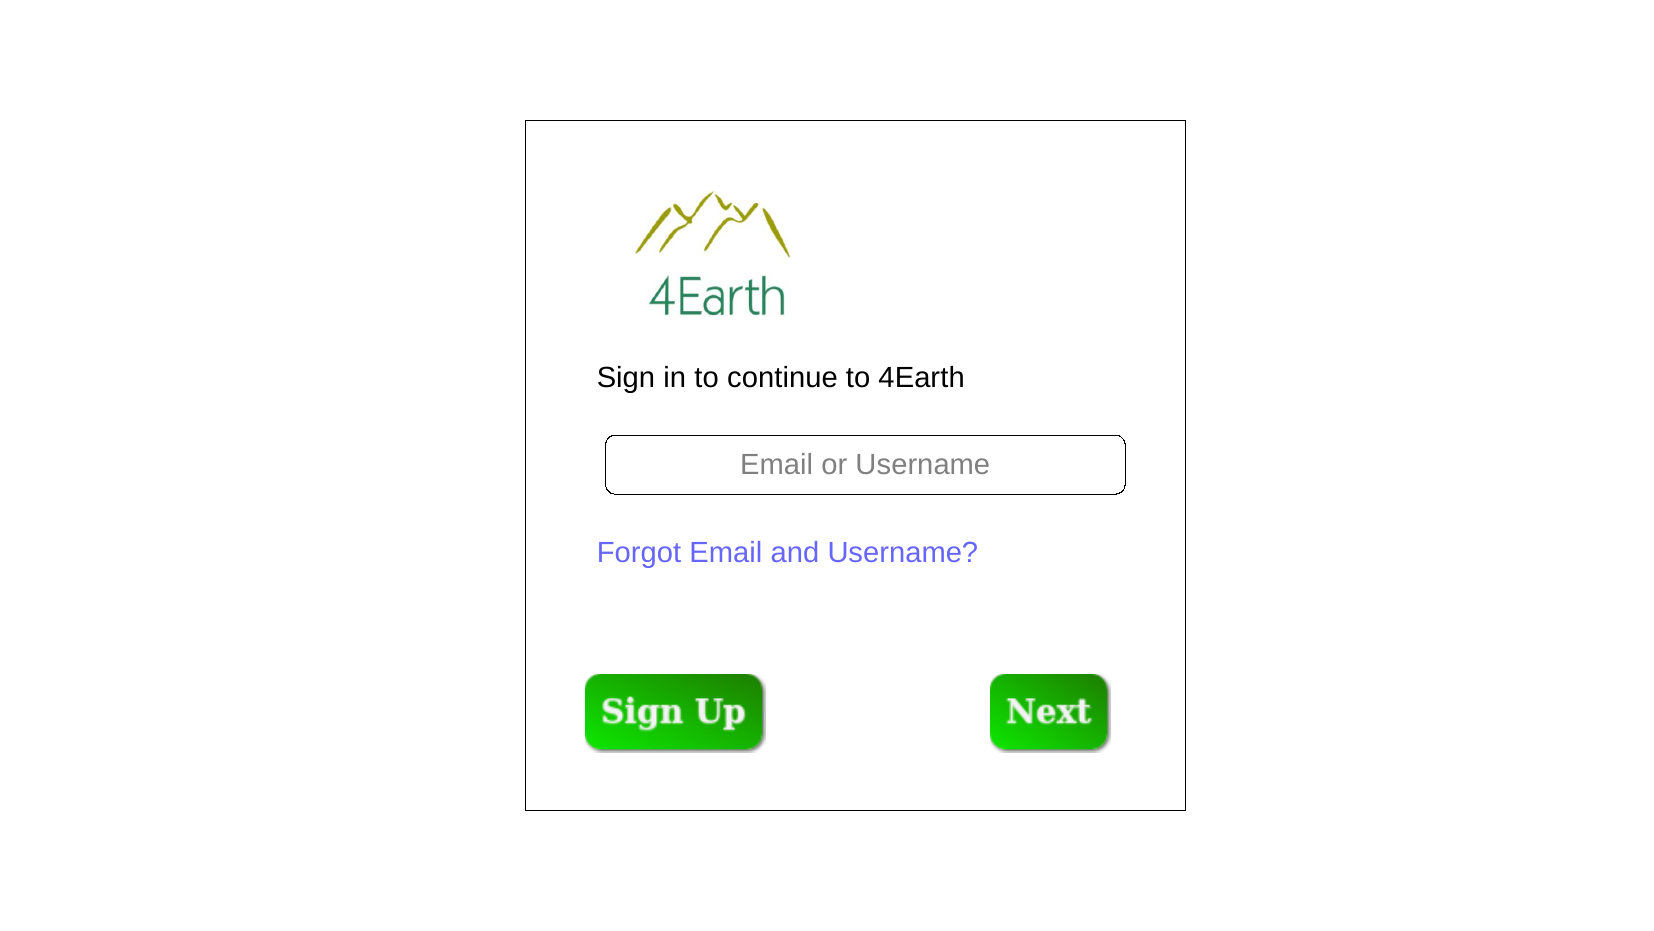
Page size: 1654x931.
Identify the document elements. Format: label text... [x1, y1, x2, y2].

text_box Email or Username [605, 435, 1126, 495]
picture [600, 164, 826, 346]
title Forgot Email and Username? [596, 504, 1051, 601]
title Sign in to continue to 4Earth [596, 330, 1051, 426]
picture [990, 674, 1111, 753]
picture [585, 674, 766, 753]
text_box [525, 120, 1186, 811]
